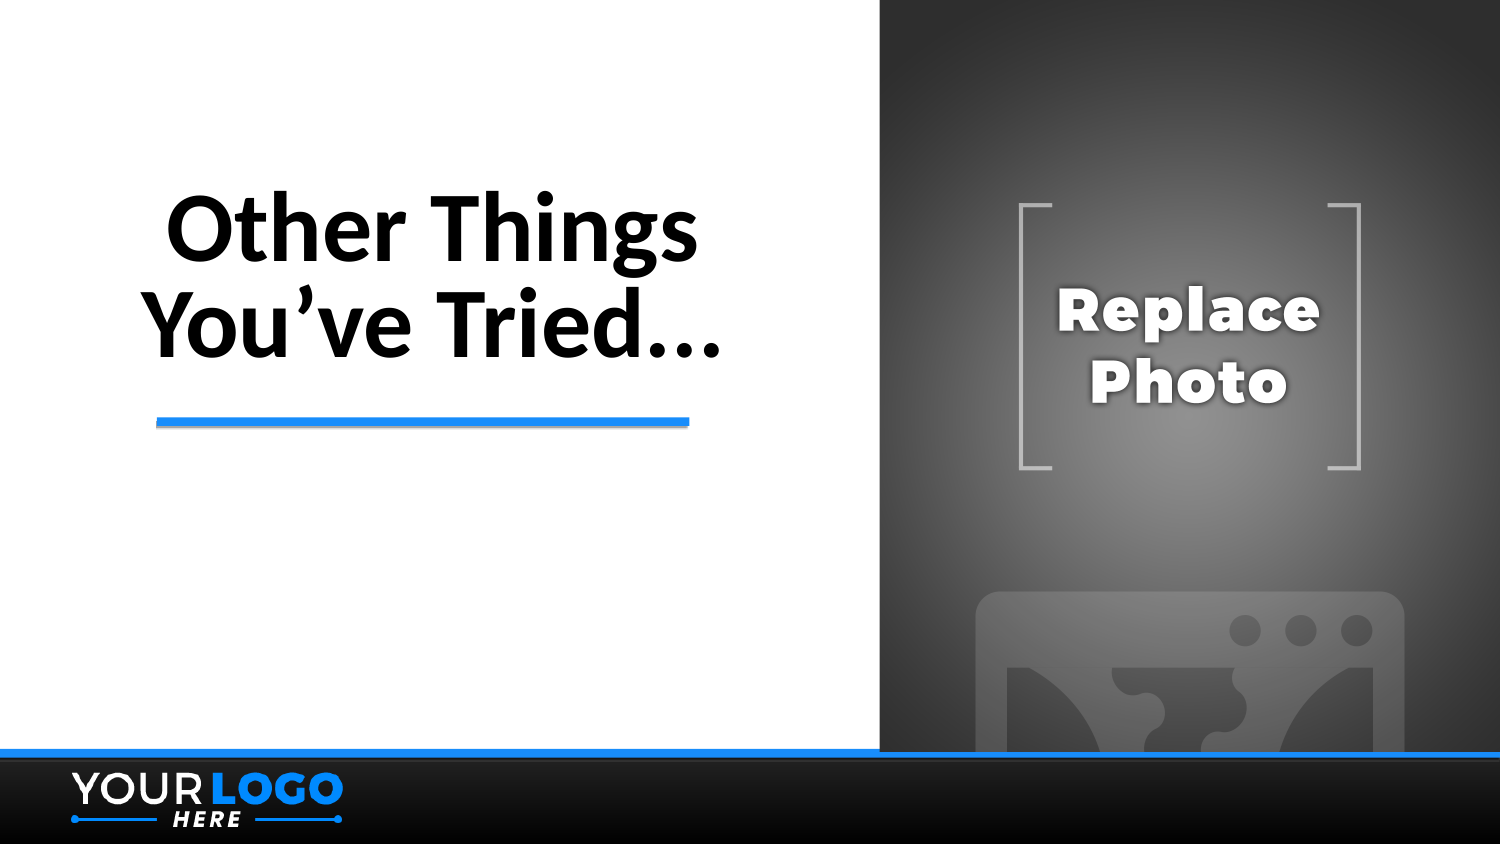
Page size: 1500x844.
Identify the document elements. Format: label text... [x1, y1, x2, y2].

picture [66, 766, 346, 831]
picture [879, 0, 1500, 752]
text_box [156, 417, 690, 426]
text_box Other Things You’ve Tried... [26, 169, 841, 393]
